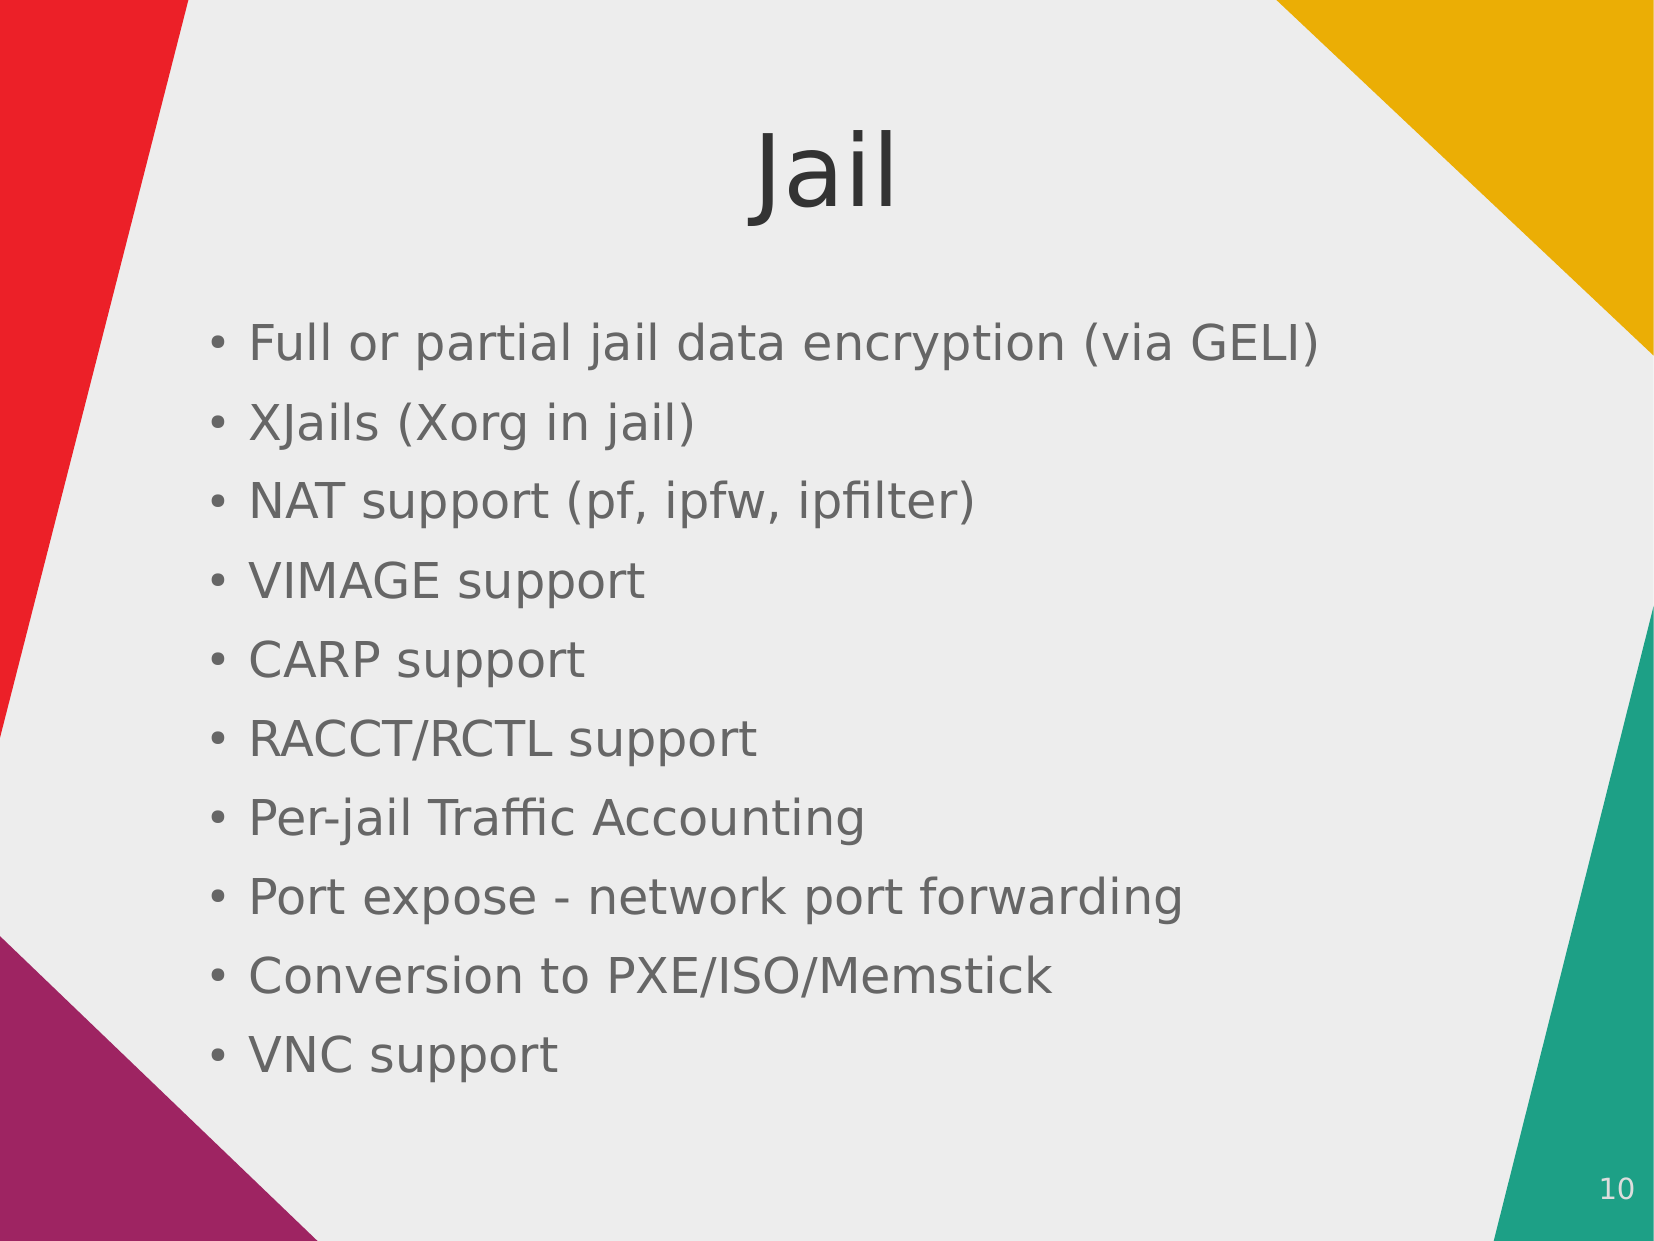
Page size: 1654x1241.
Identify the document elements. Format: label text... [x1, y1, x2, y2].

list Full or partial jail data encryption (via GELI) XJails (Xorg in jail) NAT support (pf, ipfw, ipfilter) VIMAGE support CARP support RACCT/RCTL support Per-jail Traffic Accounting Port expose - network port forwarding Conversion to PXE/ISO/Memstick VNC support [196, 315, 1606, 1096]
title Jail [114, 55, 1539, 288]
